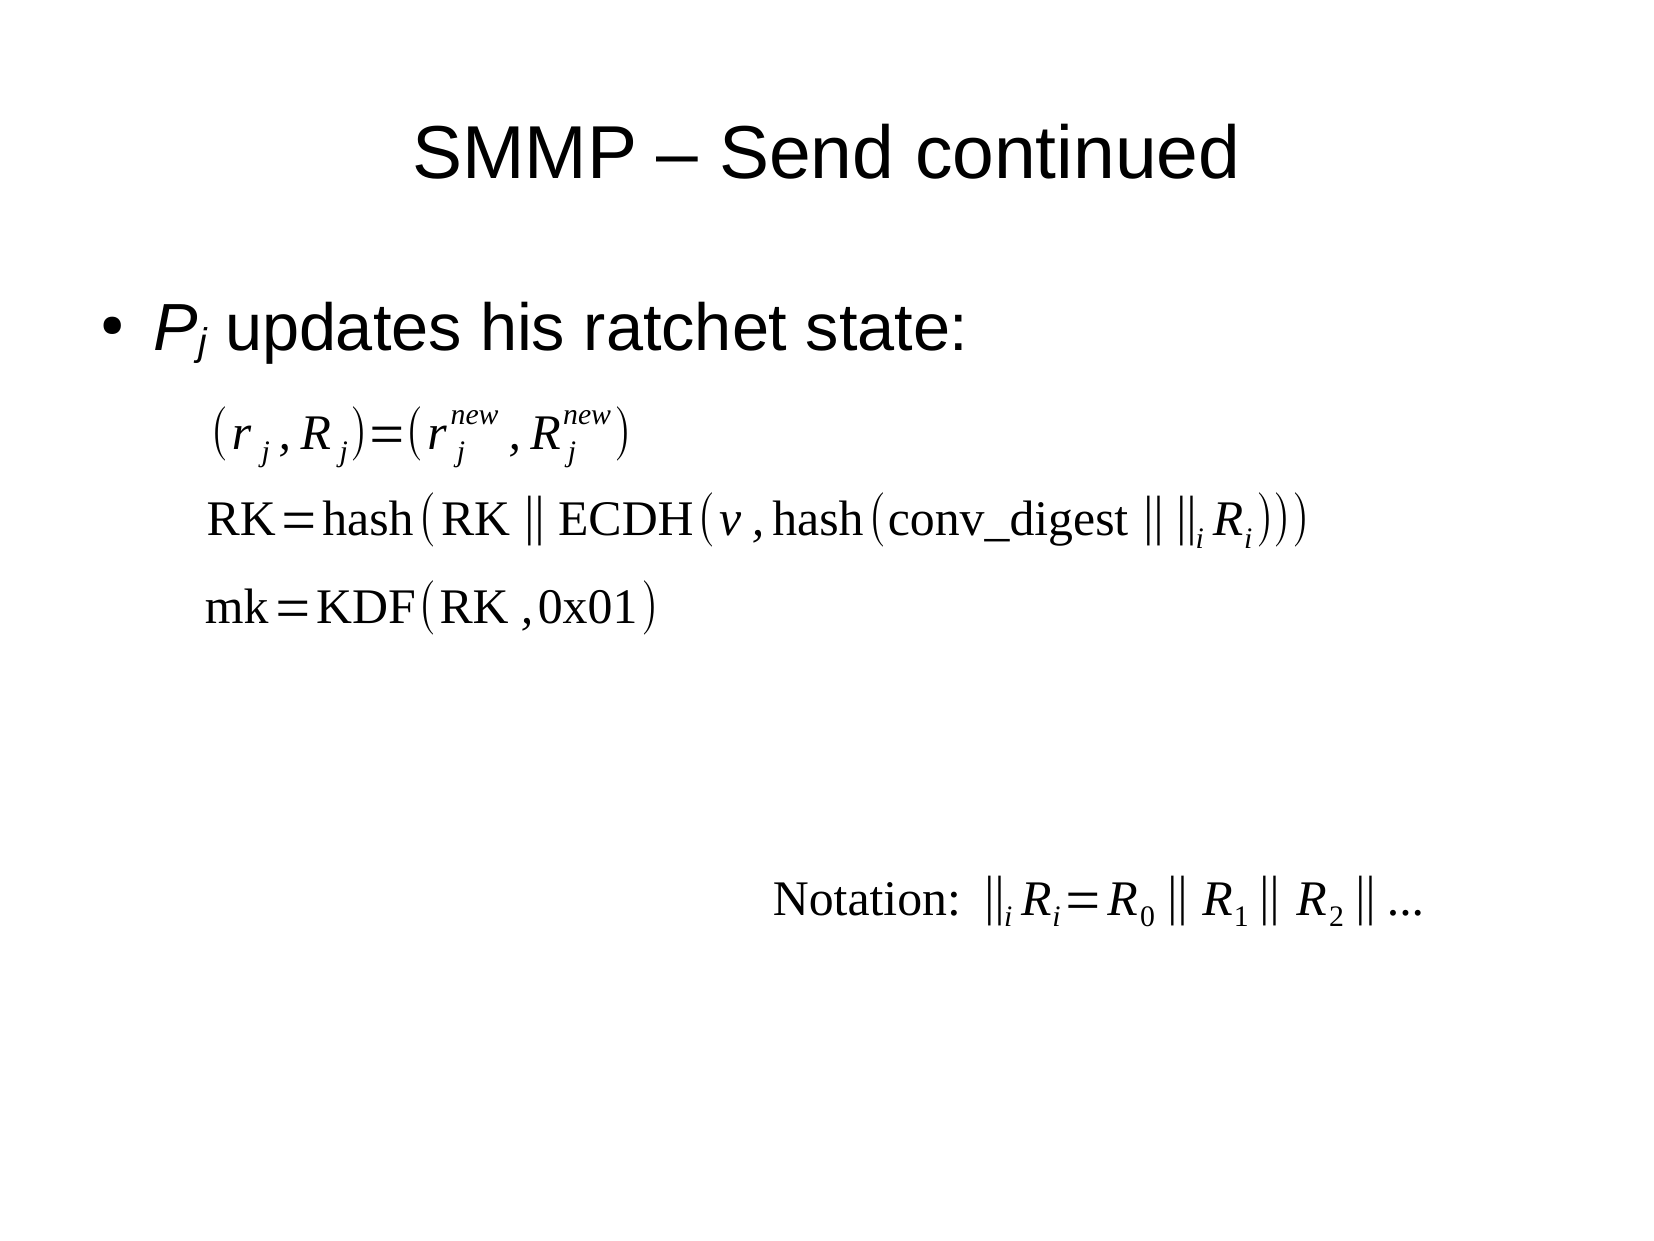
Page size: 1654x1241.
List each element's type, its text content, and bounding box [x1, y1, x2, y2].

chart [197, 578, 664, 638]
chart [763, 870, 1431, 934]
title SMMP – Send continued [82, 49, 1571, 257]
list Pj updates his ratchet state: [82, 290, 1571, 1010]
chart [198, 490, 1315, 555]
chart [205, 397, 638, 468]
